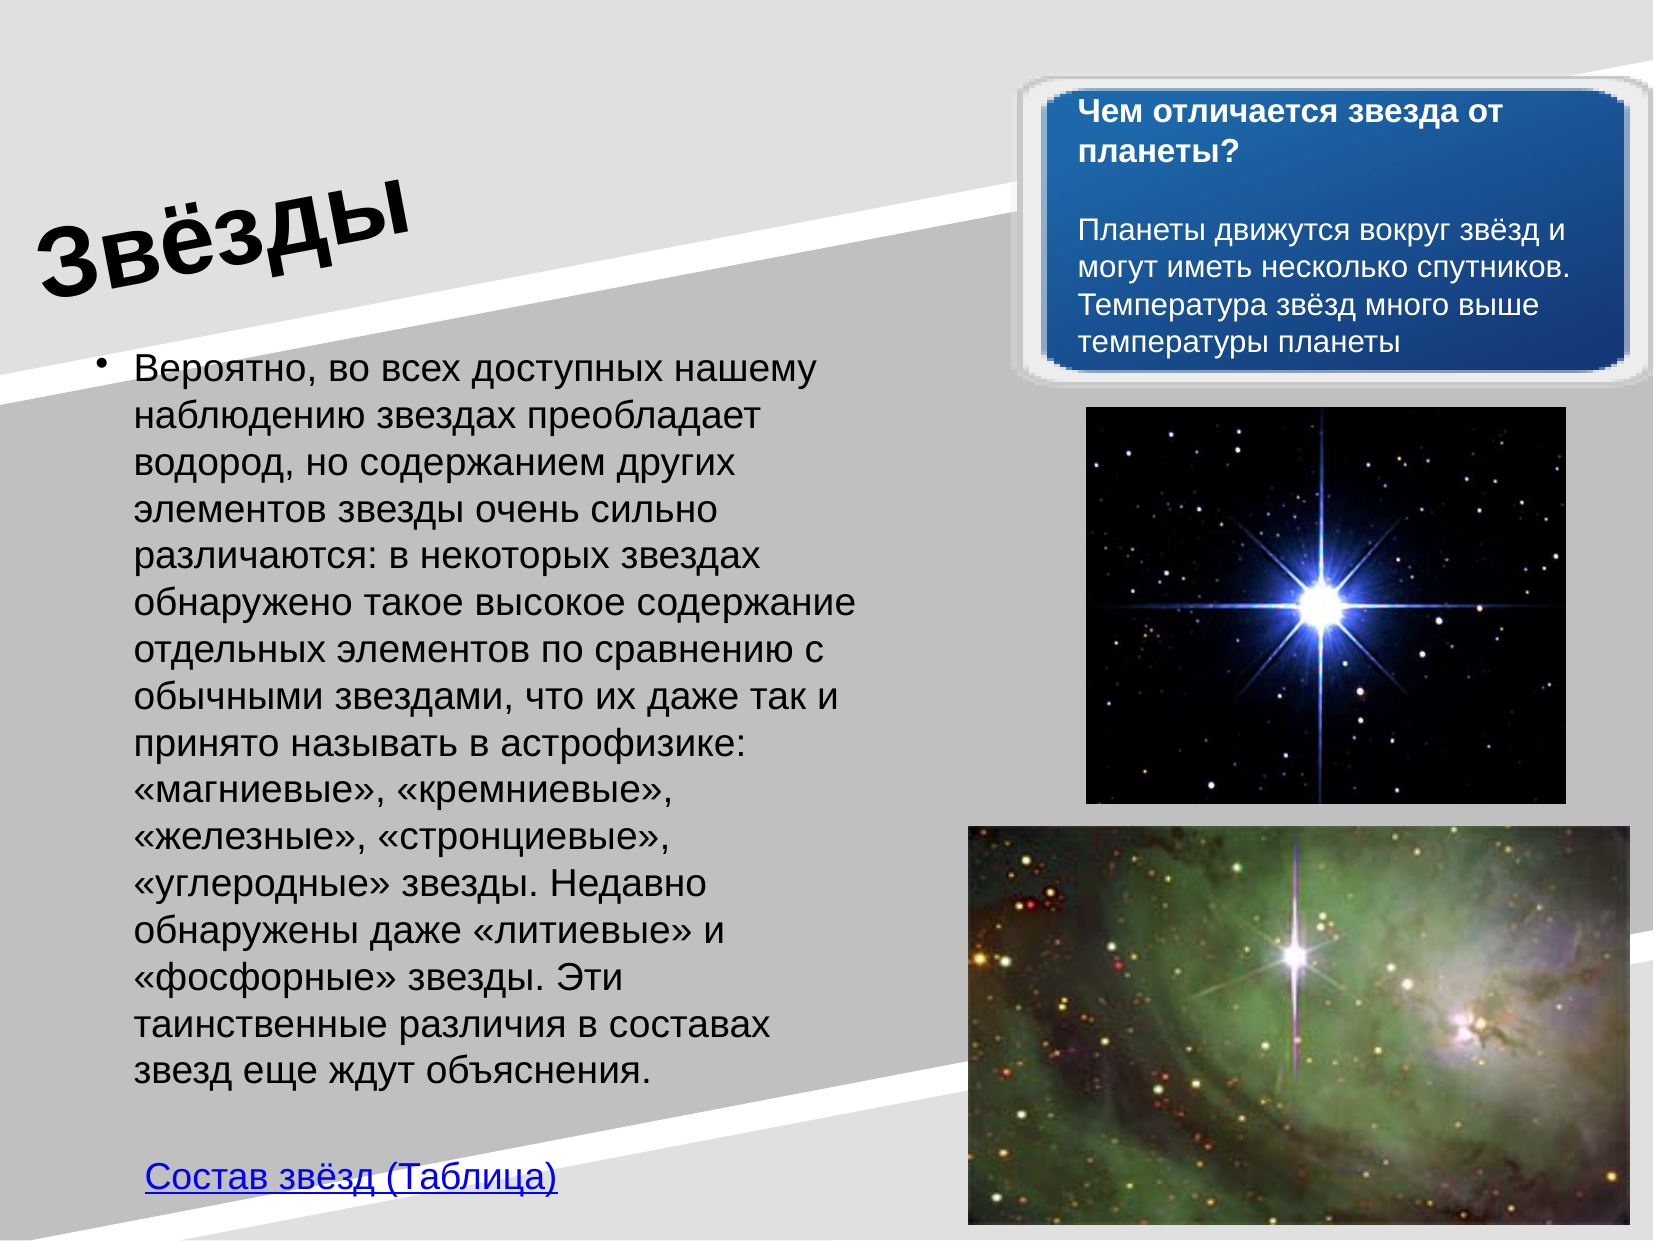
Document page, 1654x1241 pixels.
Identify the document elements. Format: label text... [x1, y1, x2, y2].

text_box Звёзды [25, 0, 1509, 322]
text_box Чем отличается звезда от планеты? Планеты движутся вокруг звёзд и могут иметь несколько спутников. Температура звёзд много выше температуры планеты [1062, 81, 1607, 367]
picture [968, 826, 1630, 1226]
text_box Вероятно, во всех доступных нашему наблюдению звездах преобладает водород, но содержанием других элементов звезды очень сильно различаются: в некоторых звездах обнаружено такое высокое содержание отдельных элементов по сравнению с обычными звездами, что их даже так и принято называть в астрофизике: «магниевые», «кремниевые», «железные», «стронциевые», «углеродные» звезды. Недавно обнаружены даже «литиевые» и «фосфорные» звезды. Эти таинственные различия в составах звезд еще ждут объяснения. [82, 342, 874, 1099]
picture [956, 47, 1654, 804]
text_box Состав звёзд (Таблица) [129, 1144, 735, 1205]
